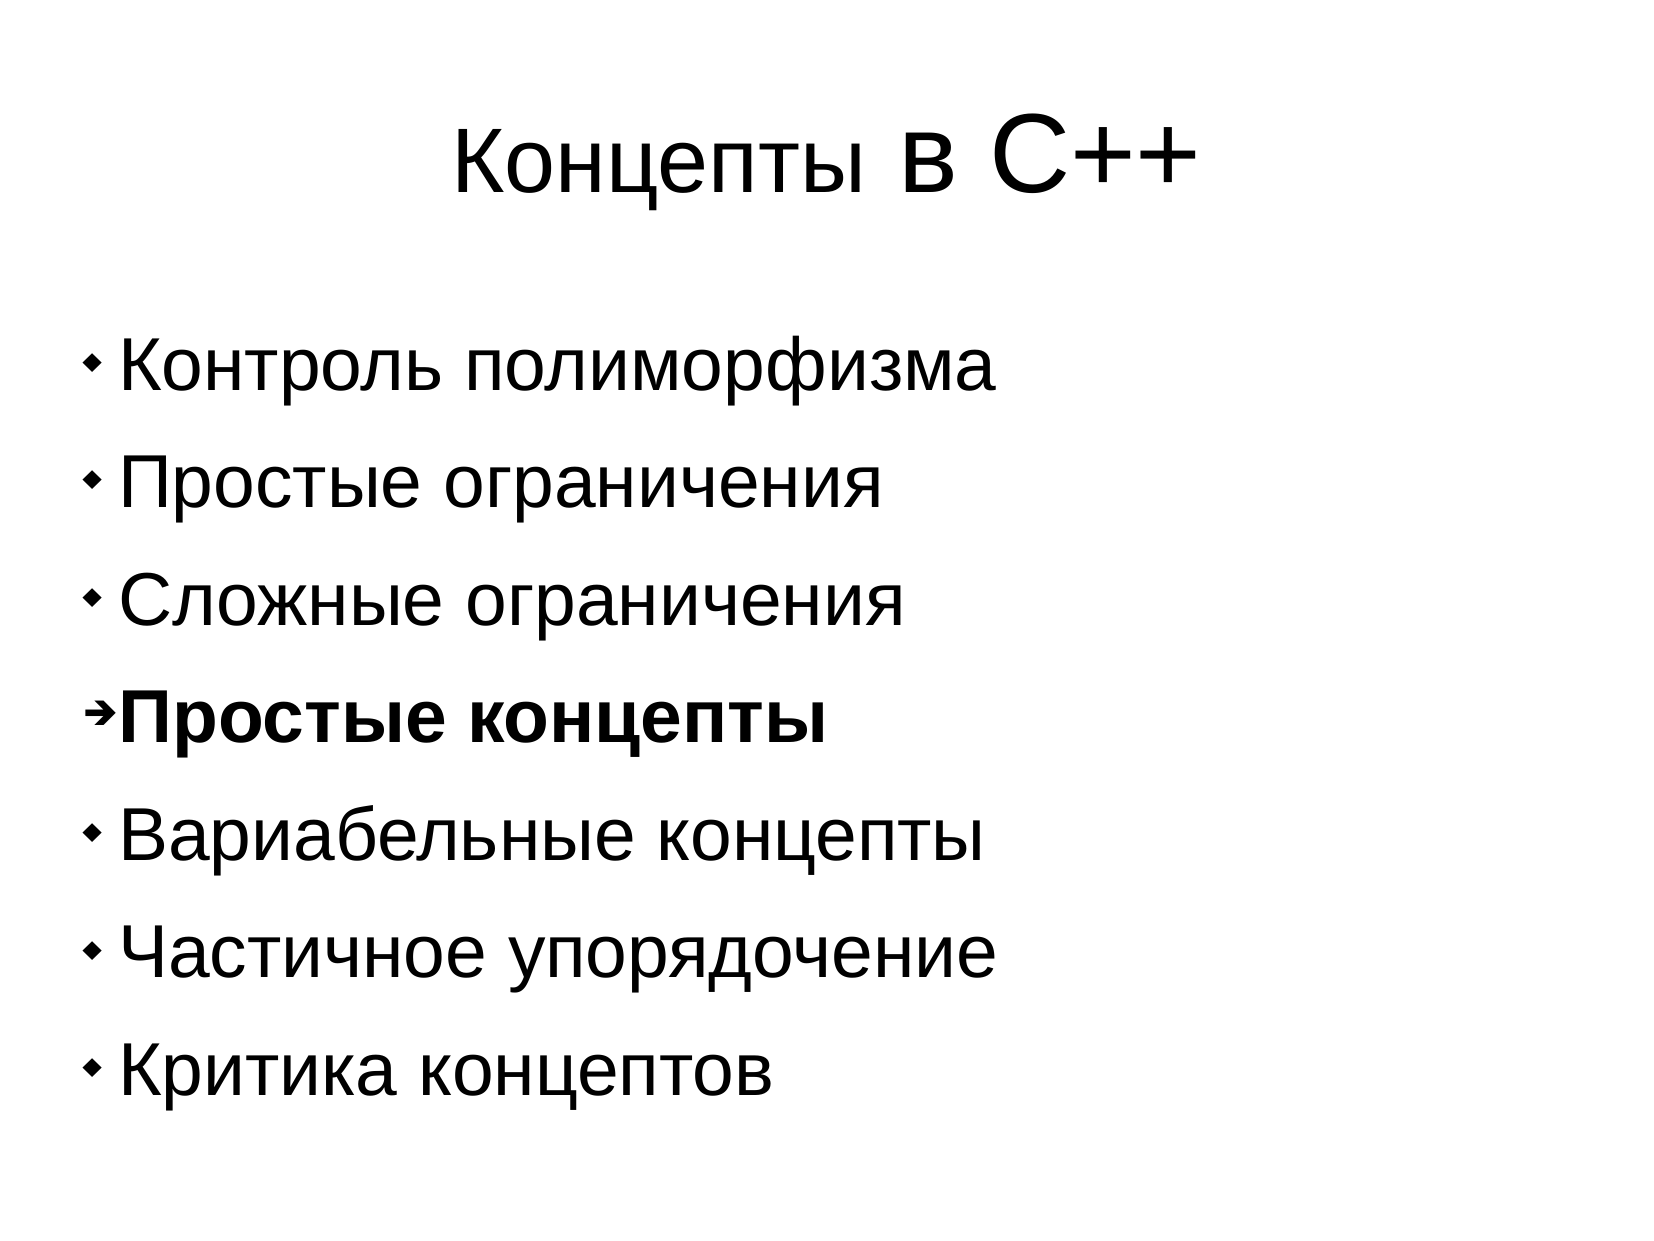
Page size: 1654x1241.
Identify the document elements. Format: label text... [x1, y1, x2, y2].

title Концепты в C++ [82, 49, 1571, 257]
subtitle Контроль полиморфизма Простые ограничения Сложные ограничения Простые концепты Вариабельные концепты Частичное упорядочение Критика концептов [82, 290, 1571, 1111]
